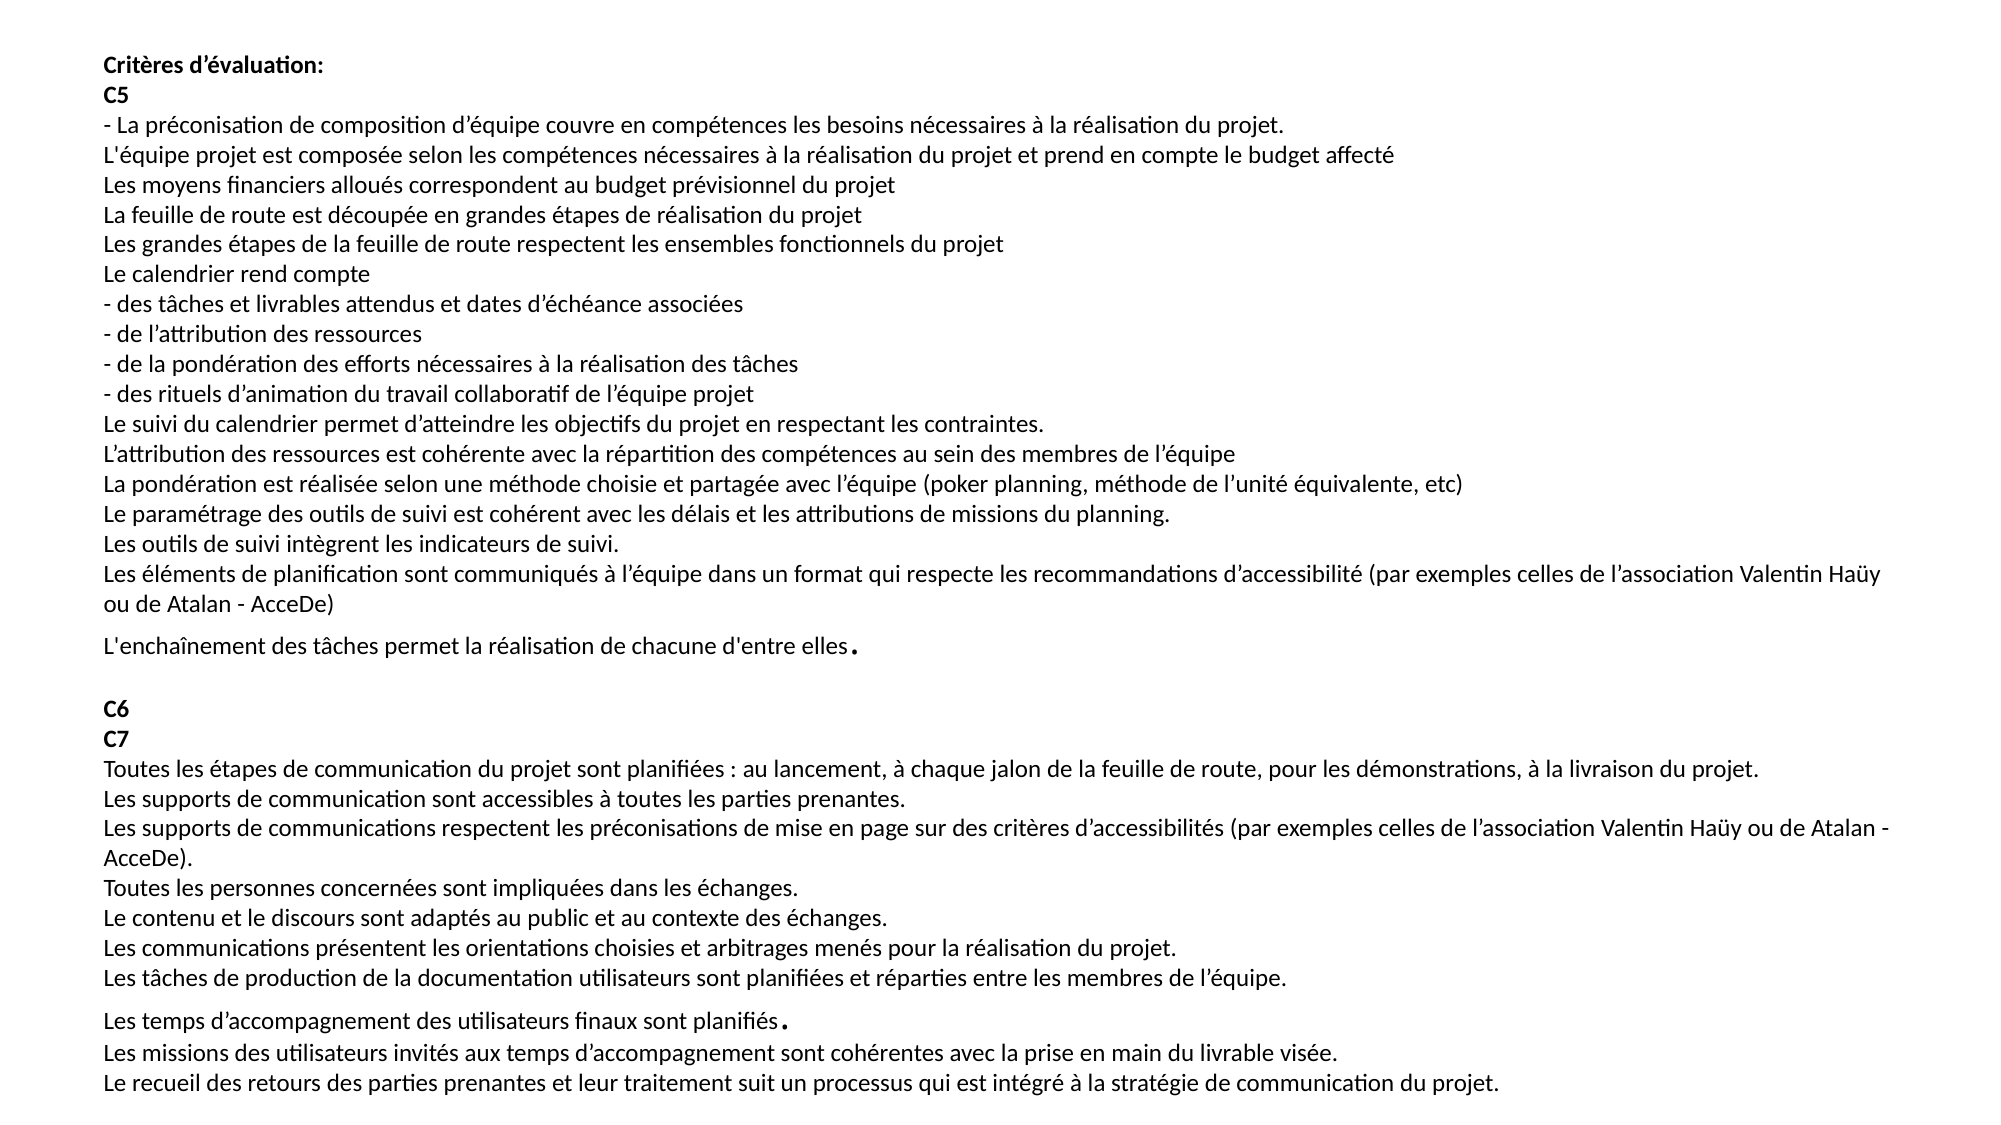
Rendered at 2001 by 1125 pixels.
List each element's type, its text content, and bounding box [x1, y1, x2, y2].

text_box Critères d’évaluation: C5 - La préconisation de composition d’équipe couvre en compétences les besoins nécessaires à la réalisation du projet. L'équipe projet est composée selon les compétences nécessaires à la réalisation du projet et prend en compte le budget affecté Les moyens financiers alloués correspondent au budget prévisionnel du projet La feuille de route est découpée en grandes étapes de réalisation du projet Les grandes étapes de la feuille de route respectent les ensembles fonctionnels du projet Le calendrier rend compte - des tâches et livrables attendus et dates d’échéance associées - de l’attribution des ressources - de la pondération des efforts nécessaires à la réalisation des tâches - des rituels d’animation du travail collaboratif de l’équipe projet Le suivi du calendrier permet d’atteindre les objectifs du projet en respectant les contraintes. L’attribution des ressources est cohérente avec la répartition des compétences au sein des membres de l’équipe La pondération est réalisée selon une méthode choisie et partagée avec l’équipe (poker planning, méthode de l’unité équivalente, etc) Le paramétrage des outils de suivi est cohérent avec les délais et les attributions de missions du planning. Les outils de suivi intègrent les indicateurs de suivi. Les éléments de planification sont communiqués à l’équipe dans un format qui respecte les recommandations d’accessibilité (par exemples celles de l’association Valentin Haüy ou de Atalan - AcceDe) L'enchaînement des tâches permet la réalisation de chacune d'entre elles. C6 C7 Toutes les étapes de communication du projet sont planifiées : au lancement, à chaque jalon de la feuille de route, pour les démonstrations, à la livraison du projet. Les supports de communication sont accessibles à toutes les parties prenantes. Les supports de communications respectent les préconisations de mise en page sur des critères d’accessibilités (par exemples celles de l’association Valentin Haüy ou de Atalan - AcceDe). Toutes les personnes concernées sont impliquées dans les échanges. Le contenu et le discours sont adaptés au public et au contexte des échanges. Les communications présentent les orientations choisies et arbitrages menés pour la réalisation du projet. Les tâches de production de la documentation utilisateurs sont planifiées et réparties entre les membres de l’équipe. Les temps d’accompagnement des utilisateurs finaux sont planifiés. Les missions des utilisateurs invités aux temps d’accompagnement sont cohérentes avec la prise en main du livrable visée. Le recueil des retours des parties prenantes et leur traitement suit un processus qui est intégré à la stratégie de communication du projet. [88, 40, 1931, 1104]
